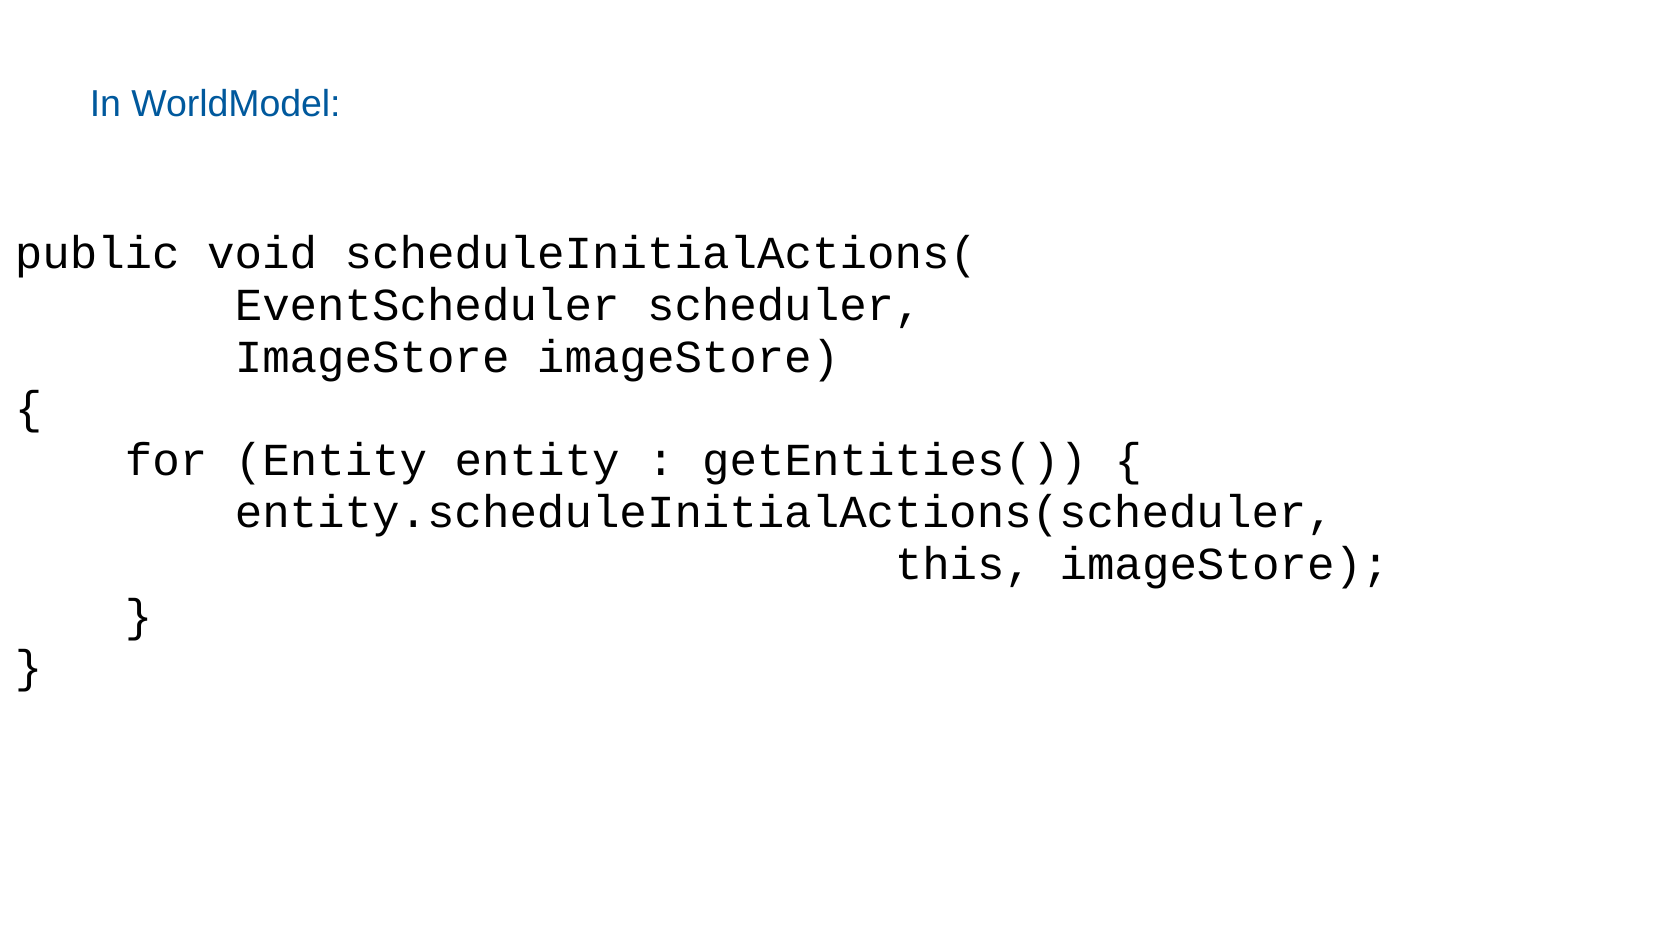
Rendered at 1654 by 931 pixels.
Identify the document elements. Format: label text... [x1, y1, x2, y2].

text_box public void scheduleInitialActions( EventScheduler scheduler, ImageStore imageStore) { for (Entity entity : getEntities()) { entity.scheduleInitialActions(scheduler, this, imageStore); } } [0, 120, 1456, 931]
text_box In WorldModel: [75, 75, 356, 132]
